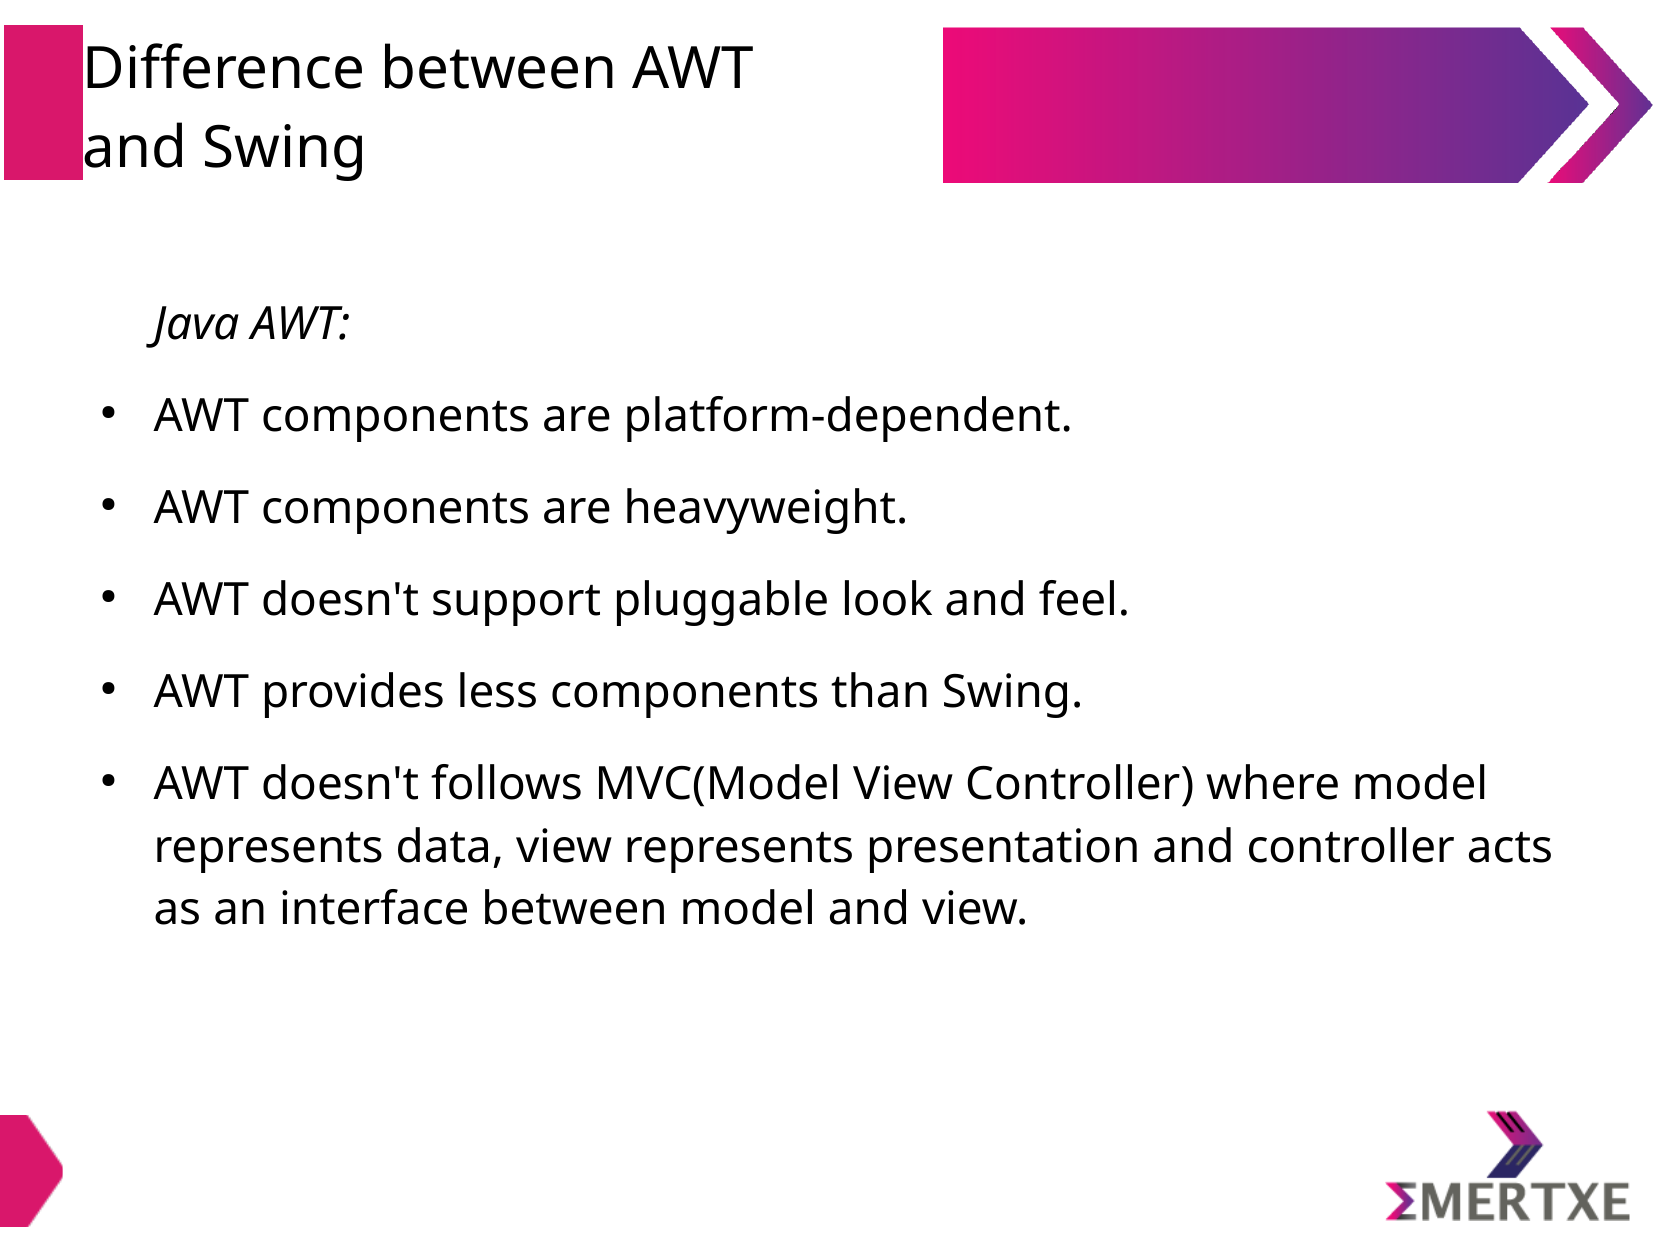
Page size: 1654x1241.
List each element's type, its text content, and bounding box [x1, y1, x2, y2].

picture [1385, 1107, 1631, 1221]
list Java AWT: AWT components are platform-dependent. AWT components are heavyweight. AWT doesn't support pluggable look and feel. AWT provides less components than Swing. AWT doesn't follows MVC(Model View Controller) where model represents data, view represents presentation and controller acts as an interface between model and view. [82, 290, 1571, 1010]
title Difference between AWT and Swing [82, 2, 1571, 210]
picture [1571, 27, 1653, 183]
